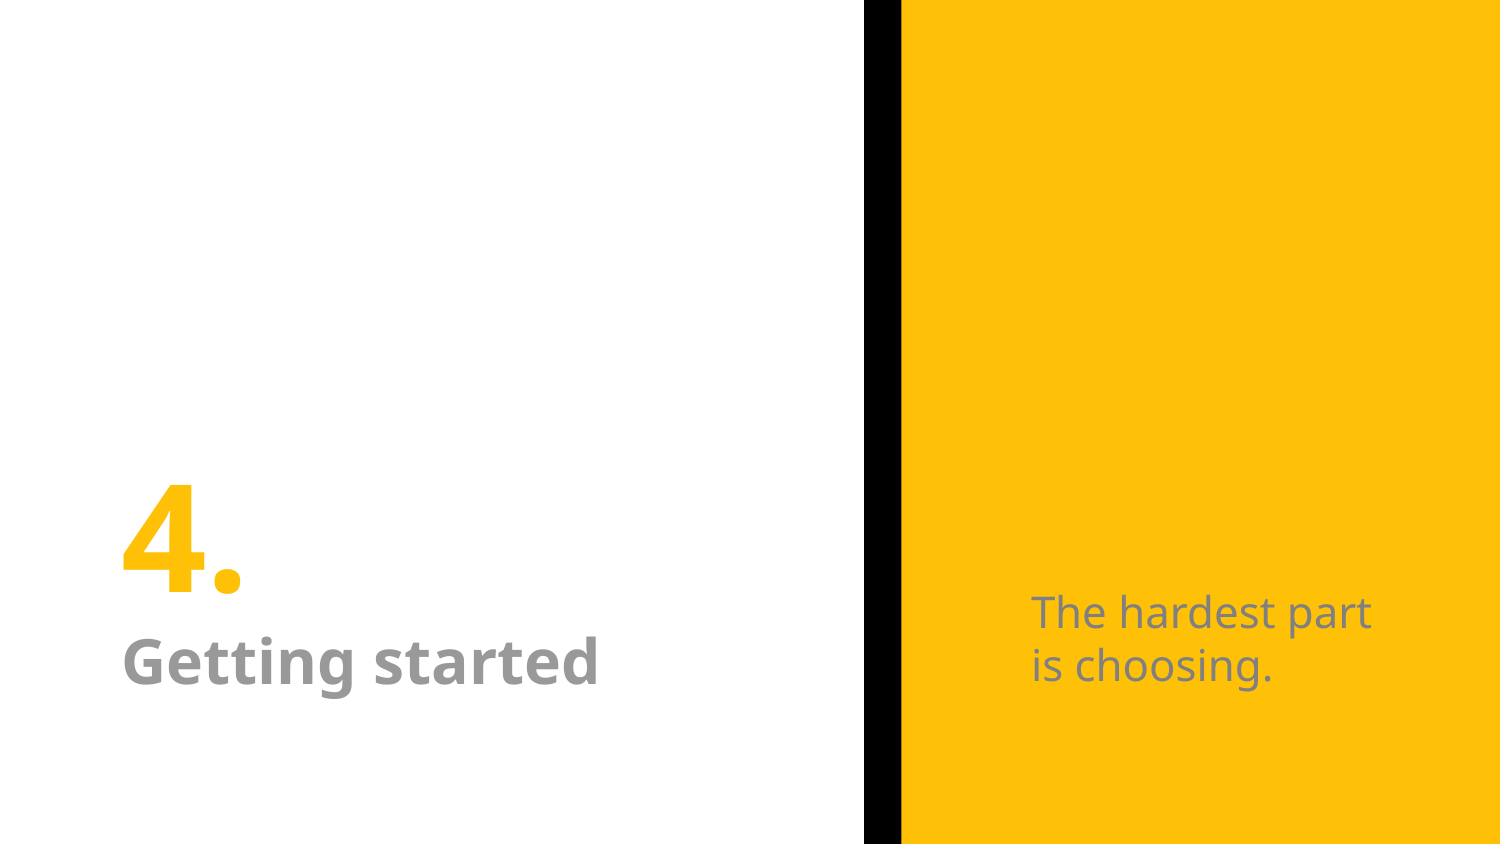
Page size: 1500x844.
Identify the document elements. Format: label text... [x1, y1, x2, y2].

text_box 4. Getting started [106, 222, 684, 713]
text_box The hardest part is choosing. [1016, 535, 1416, 705]
